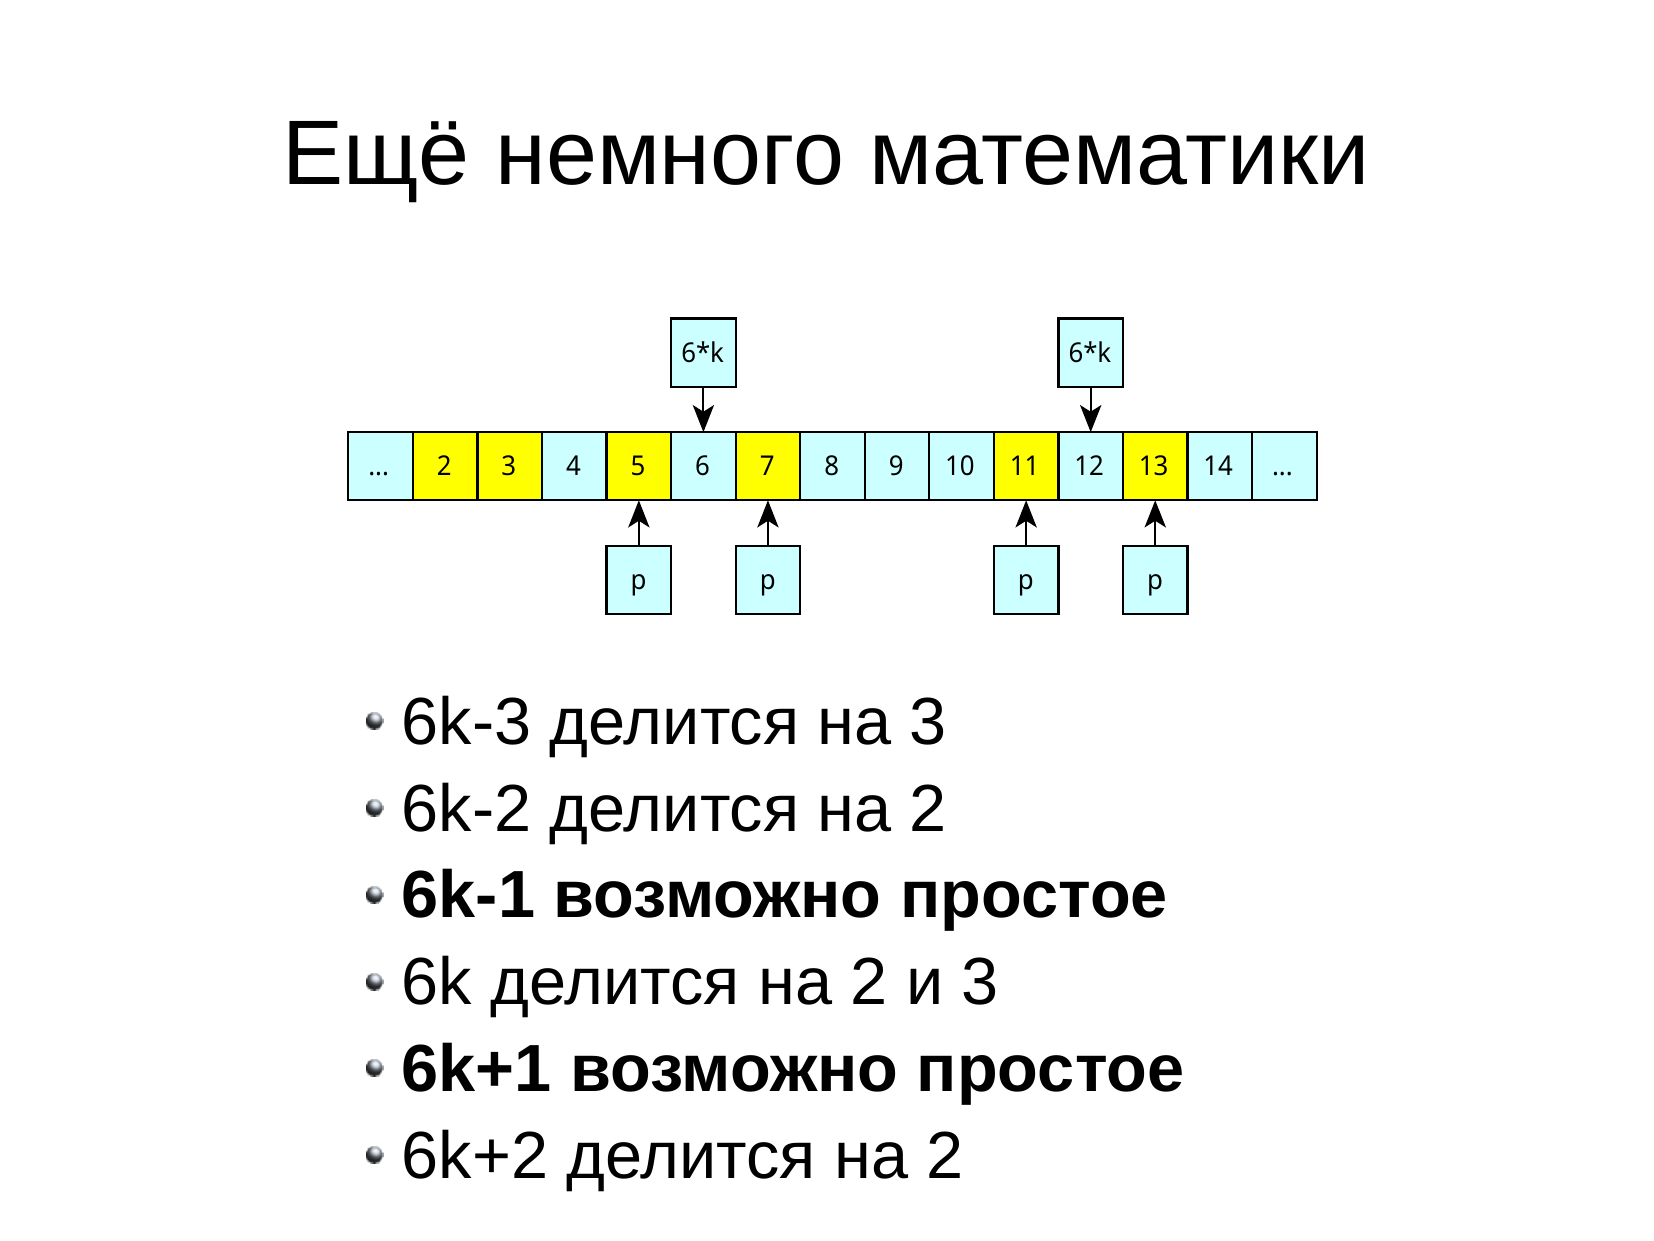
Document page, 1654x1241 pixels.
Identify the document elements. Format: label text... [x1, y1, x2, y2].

text_box 6k-3 делится на 3 6k-2 делится на 2 6k-1 возможно простое 6k делится на 2 и 3 6k+1 возможно простое 6k+2 делится на 2 [351, 676, 1201, 1201]
title Ещё немного математики [82, 49, 1571, 257]
picture [315, 283, 1351, 650]
